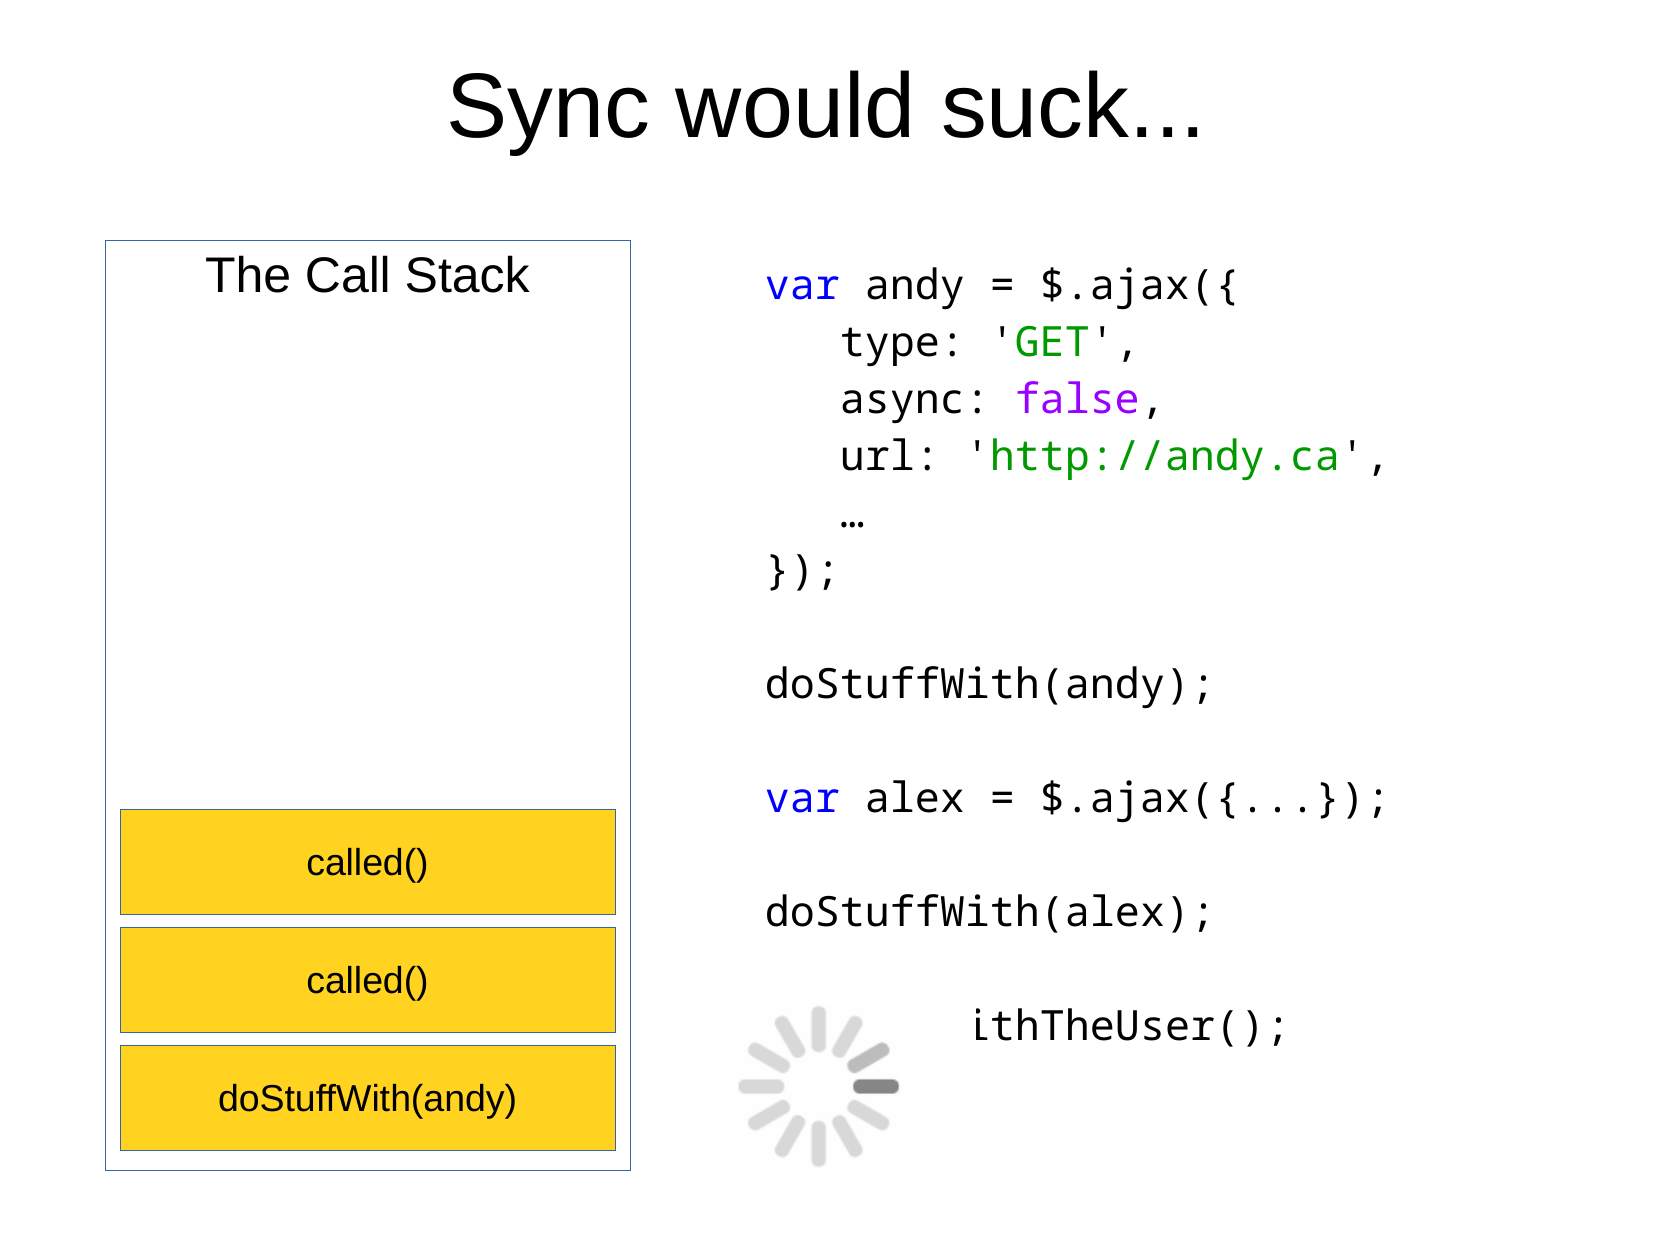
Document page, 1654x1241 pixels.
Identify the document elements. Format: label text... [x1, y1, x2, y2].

text_box The Call Stack [105, 240, 631, 1171]
text_box called() [120, 809, 616, 915]
text_box called() [120, 927, 616, 1033]
picture [662, 929, 976, 1241]
text_box doStuffWith(andy) [120, 1045, 616, 1151]
text_box var andy = $.ajax({ type: 'GET', async: false, url: 'http://andy.ca', … }); doStuffWith(andy); var alex = $.ajax({...}); doStuffWith(alex); doStuffWithTheUser(); [750, 247, 1471, 991]
title Sync would suck... [82, 2, 1571, 210]
